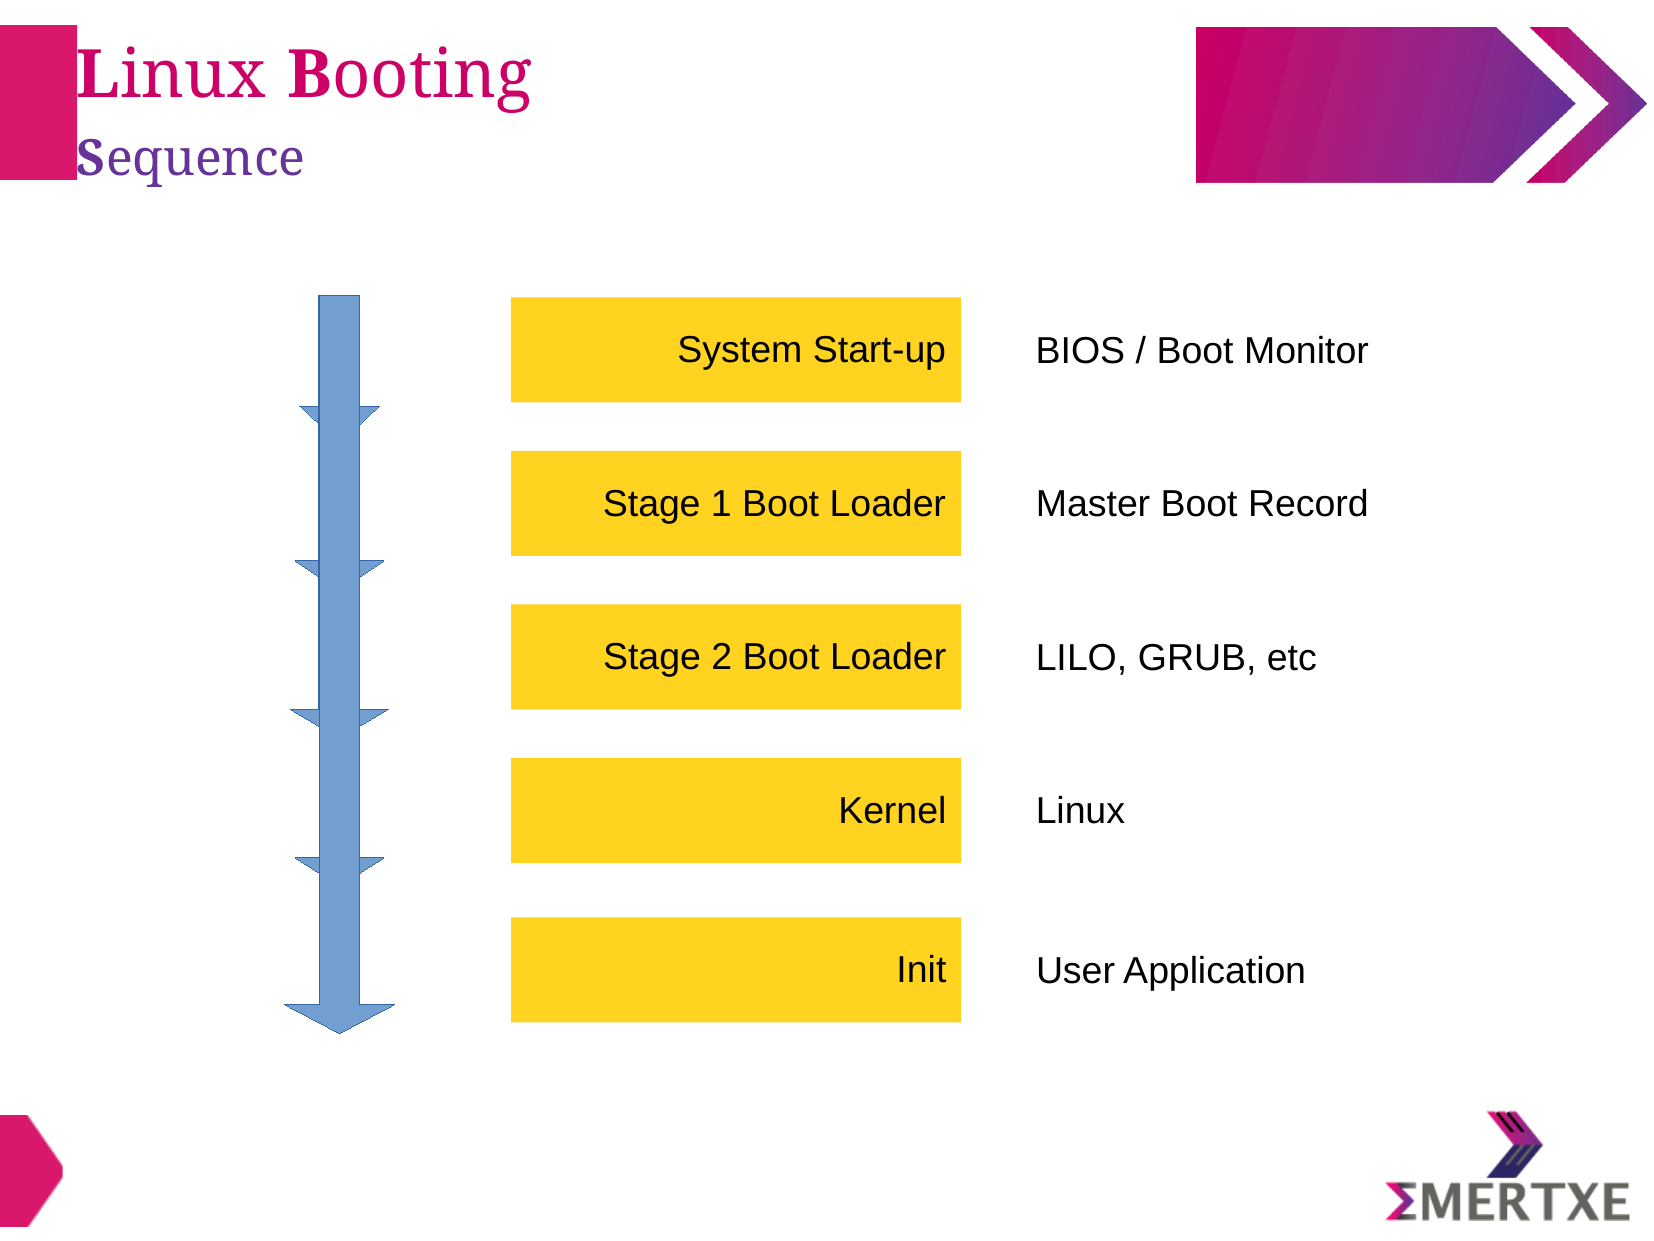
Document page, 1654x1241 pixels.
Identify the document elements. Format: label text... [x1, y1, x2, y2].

text_box Init [511, 917, 962, 1023]
picture [1565, 27, 1647, 183]
text_box Stage 2 Boot Loader [511, 604, 962, 710]
picture [1385, 1107, 1631, 1221]
text_box LILO, GRUB, etc [1021, 628, 1333, 686]
text_box Stage 1 Boot Loader [511, 450, 962, 556]
text_box Linux [1021, 782, 1141, 840]
text_box Kernel [511, 757, 962, 863]
text_box BIOS / Boot Monitor [1020, 321, 1385, 379]
text_box System Start-up [510, 297, 961, 403]
text_box [284, 295, 395, 1034]
text_box User Application [1021, 941, 1322, 999]
text_box Master Boot Record [1021, 475, 1384, 533]
title Linux Booting Sequence [76, 0, 1565, 204]
